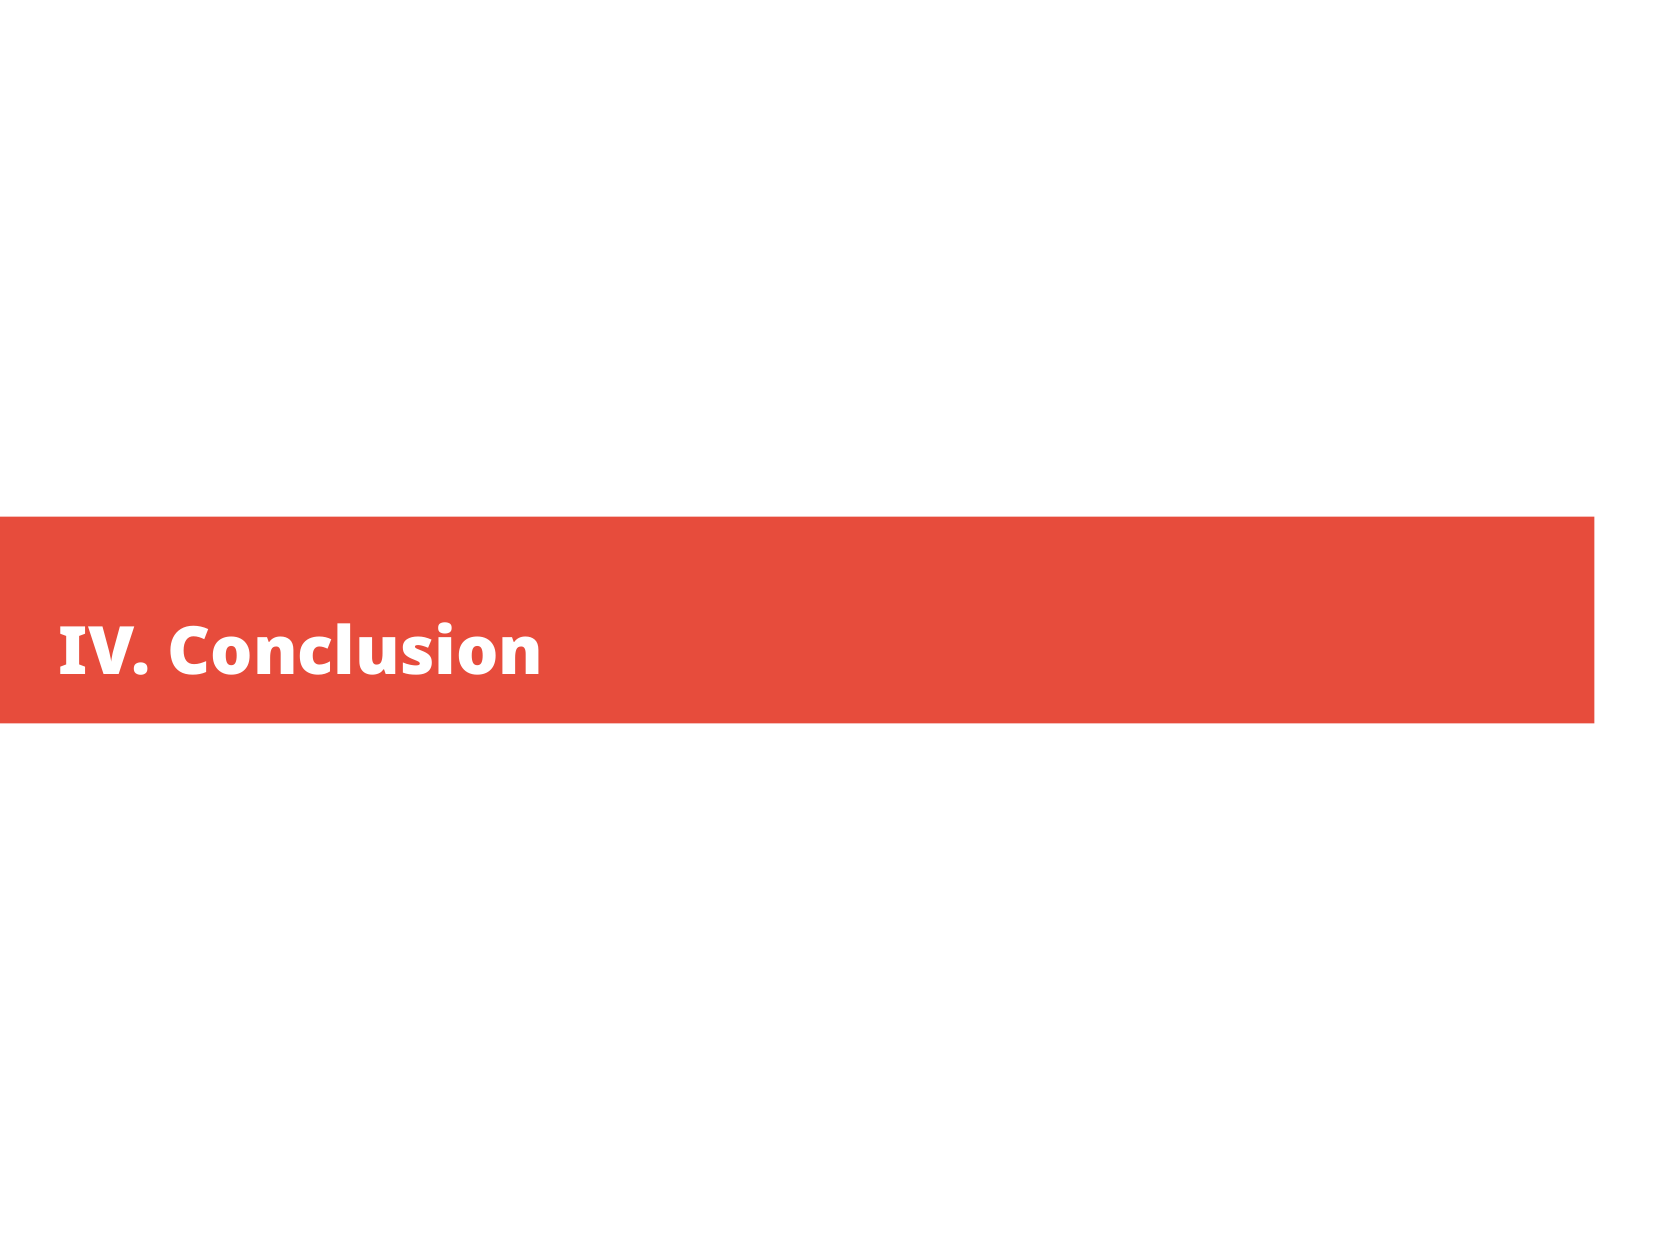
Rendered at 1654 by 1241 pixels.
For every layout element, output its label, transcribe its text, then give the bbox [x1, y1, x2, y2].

title IV. Conclusion [59, 546, 1595, 694]
